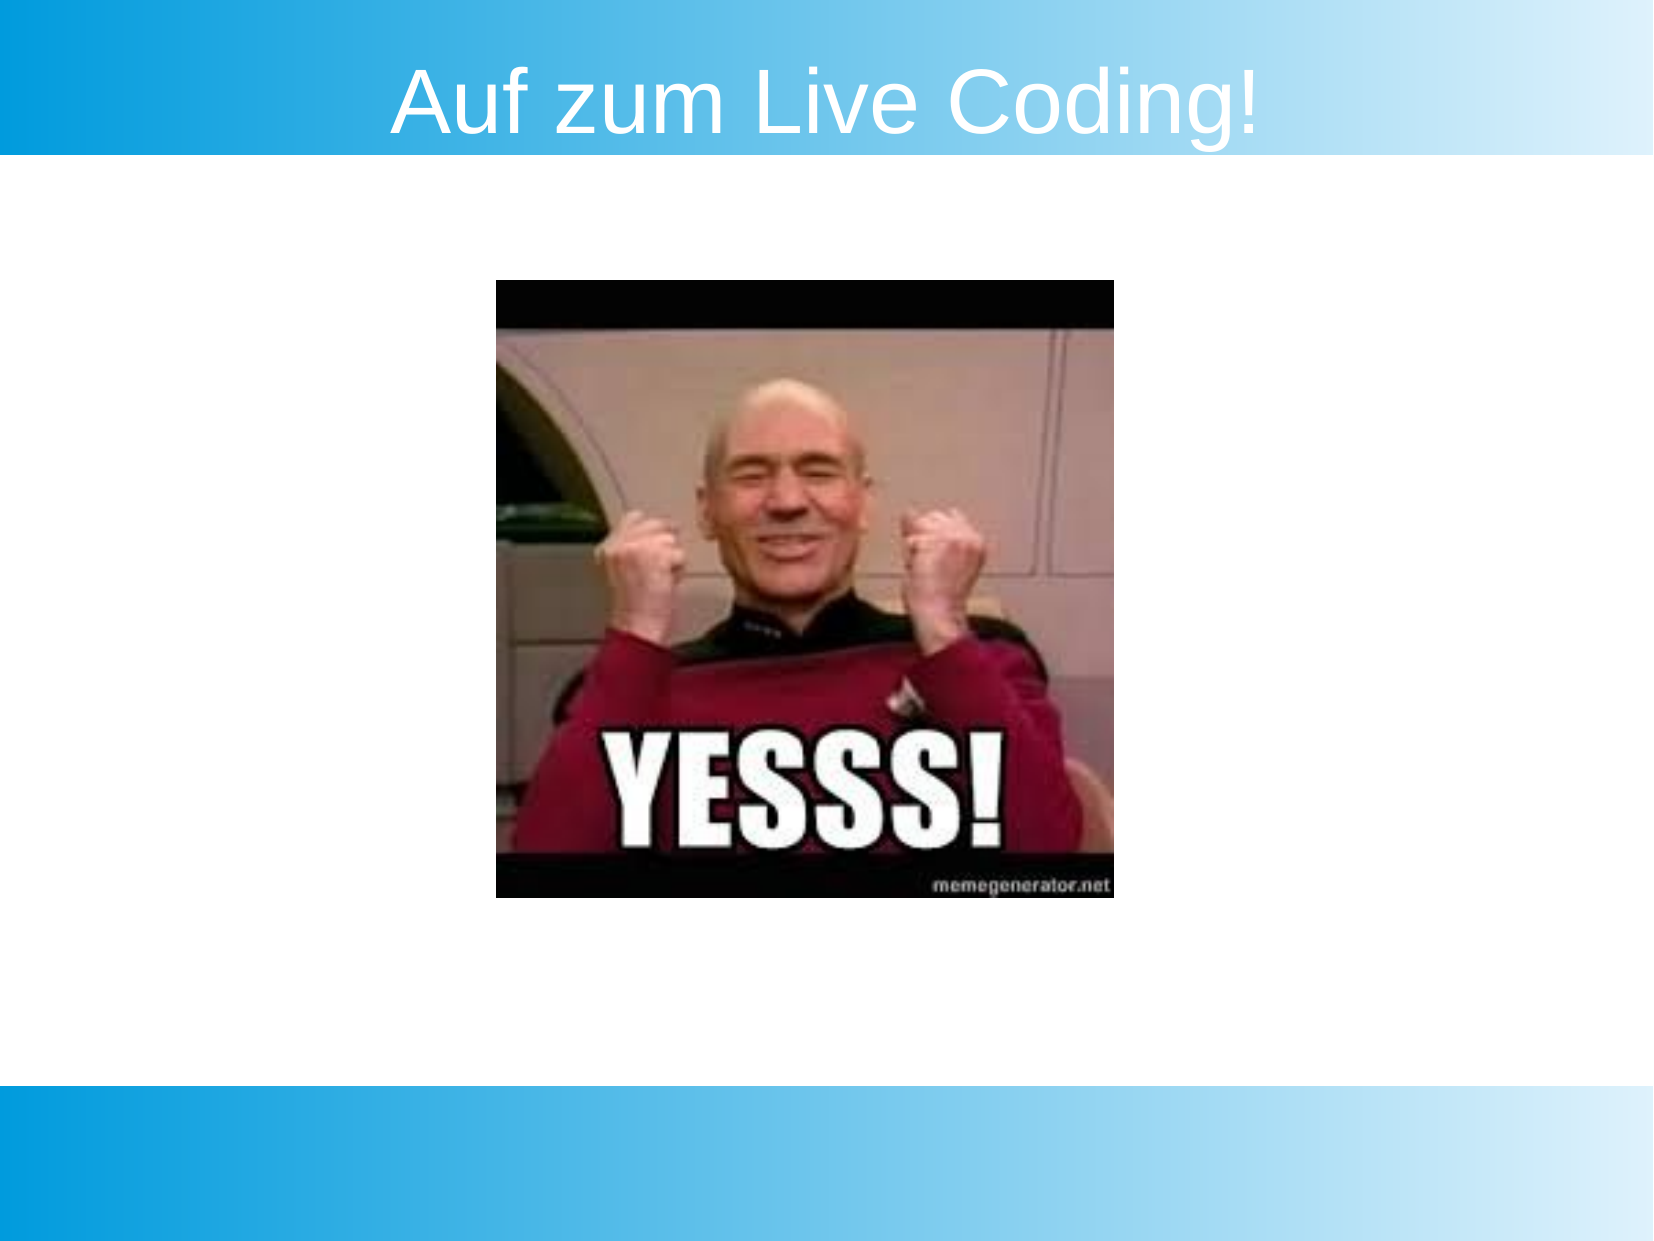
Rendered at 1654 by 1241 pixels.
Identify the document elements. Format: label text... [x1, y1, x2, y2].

title Auf zum Live Coding! [82, 49, 1571, 155]
picture [496, 280, 1114, 898]
